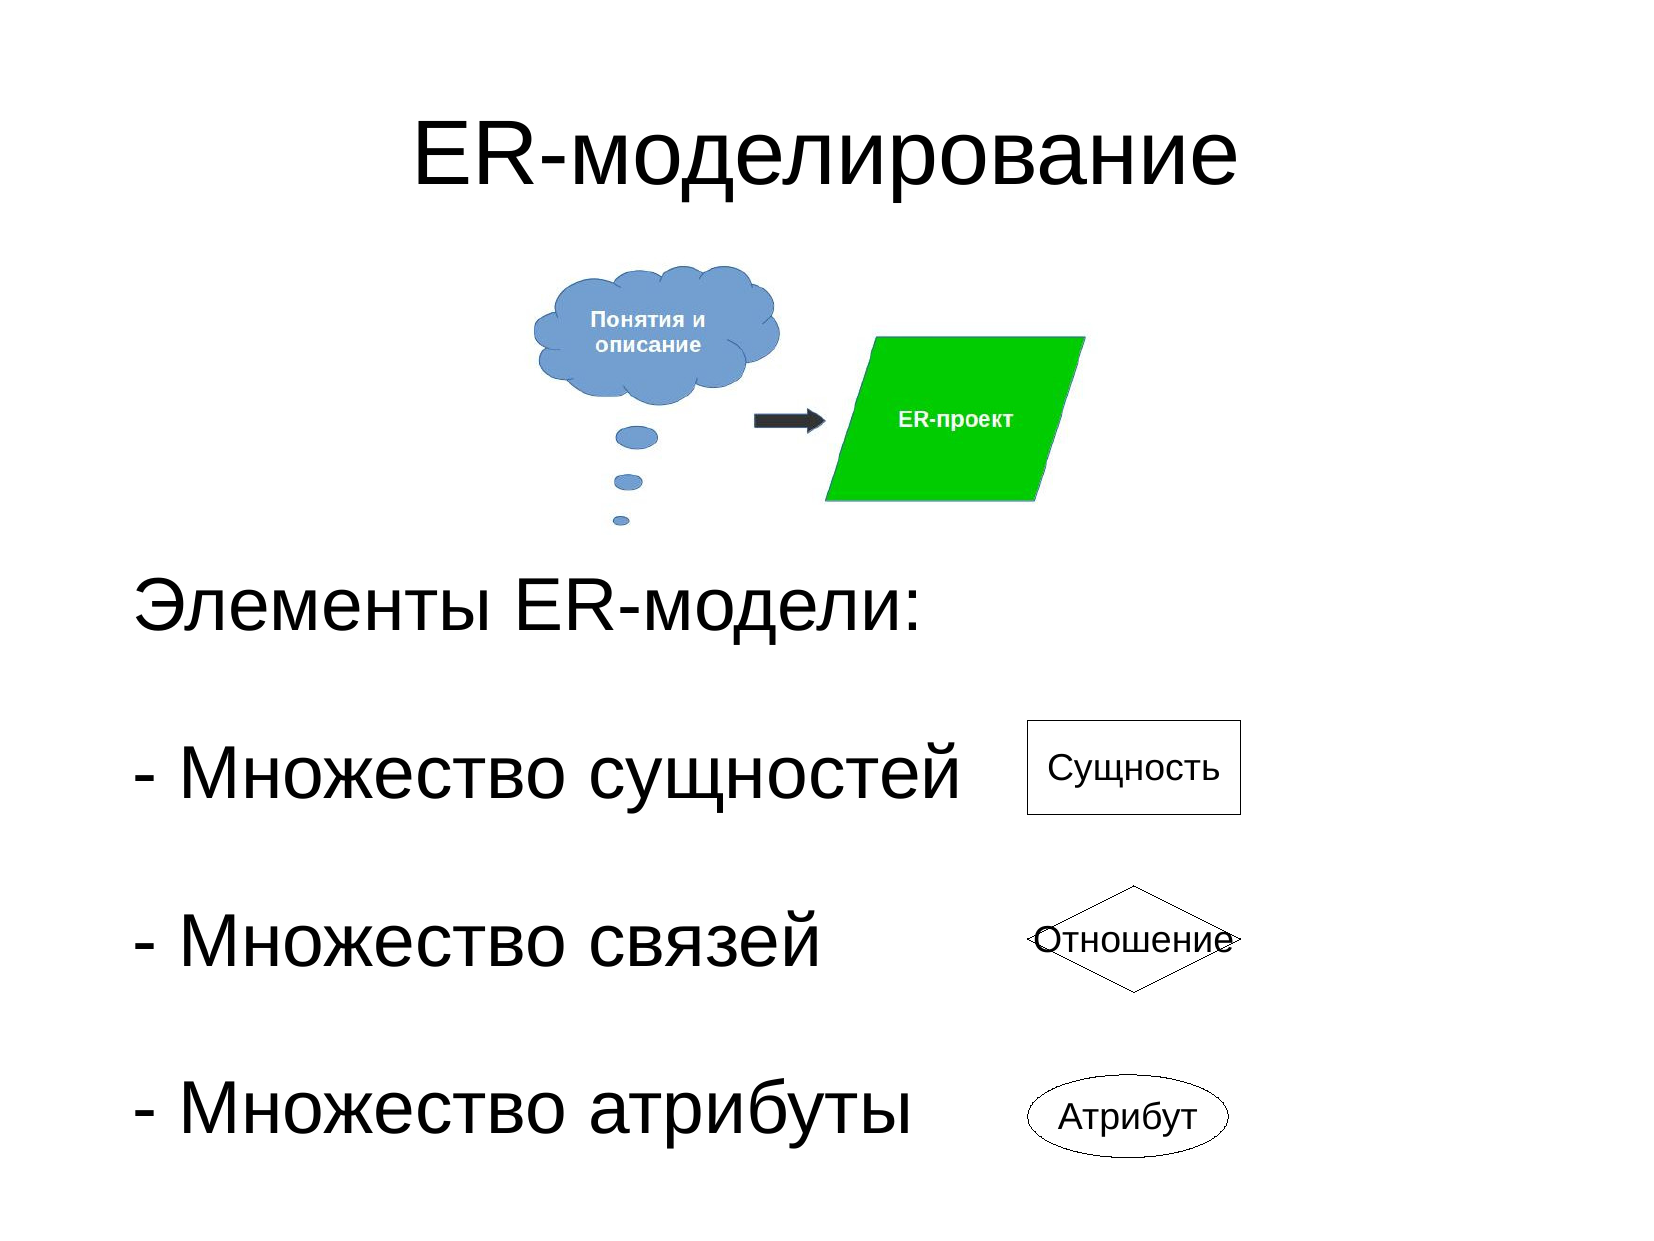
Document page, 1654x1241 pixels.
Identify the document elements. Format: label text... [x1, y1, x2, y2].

text_box Сущность [1027, 720, 1241, 815]
text_box Атрибут [1027, 1074, 1229, 1158]
text_box Элементы ER-модели: - Множество сущностей - Множество связей - Множество атрибуты [118, 554, 1465, 1158]
text_box Отношение [1052, 885, 1241, 993]
picture [503, 256, 1111, 554]
title ER-моделирование [82, 49, 1571, 257]
text_box Отношение [1038, 929, 1057, 950]
